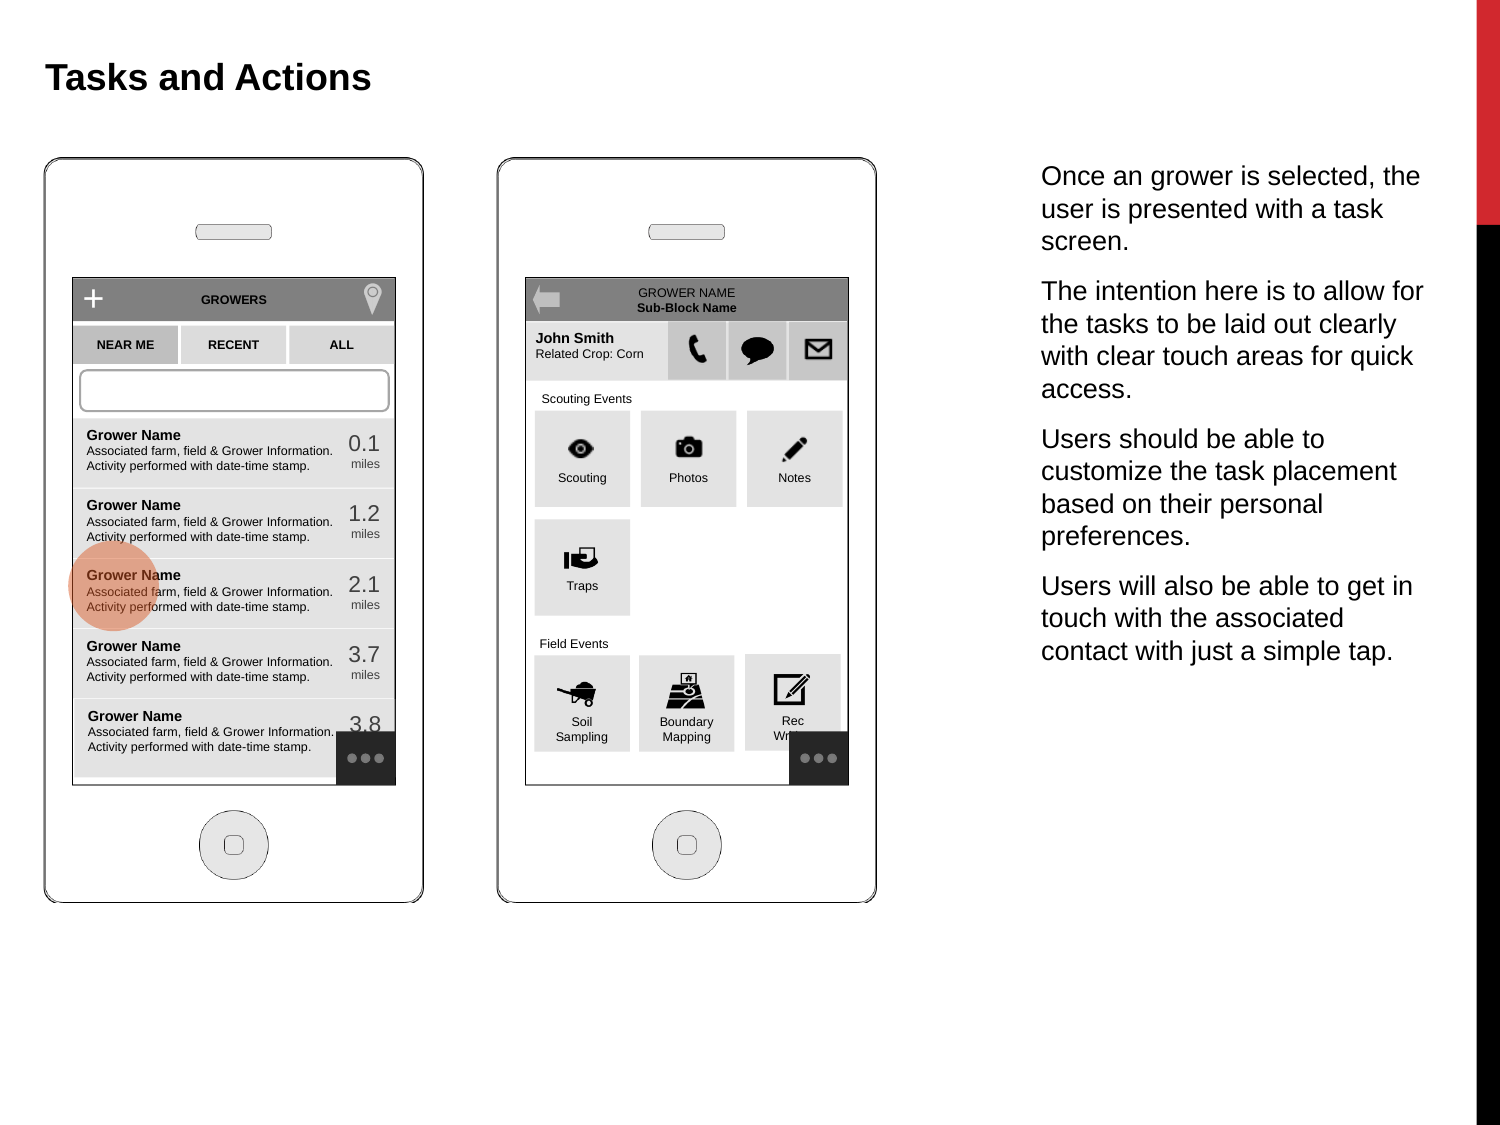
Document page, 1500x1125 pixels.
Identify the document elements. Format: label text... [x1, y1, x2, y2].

text_box Boundary Mapping [639, 655, 735, 752]
text_box [73, 479, 395, 491]
text_box 3.7 miles [320, 632, 395, 690]
text_box [80, 370, 389, 412]
text_box Photos [640, 410, 737, 507]
text_box 2.1 miles [320, 561, 395, 620]
text_box Rec Writing [745, 654, 841, 751]
text_box Once an grower is selected, the user is presented with a task screen. The intention here is to allow for the tasks to be laid out clearly with clear touch areas for quick access. Users should be able to customize the task placement based on their personal preferences. Users will also be able to get in touch with the associated contact with just a simple tap. [1030, 153, 1448, 1097]
text_box Notes [747, 410, 843, 507]
text_box [526, 321, 848, 381]
text_box 3.8 miles [320, 702, 397, 760]
text_box Grower Name Associated farm, field & Grower Information. Activity performed with date-time stamp. [71, 418, 359, 481]
picture [43, 156, 424, 903]
text_box 0.1 miles [320, 421, 395, 479]
text_box + [67, 266, 120, 327]
text_box Field Events [524, 628, 629, 659]
text_box ALL [289, 325, 395, 364]
text_box GROWERS [120, 278, 395, 322]
text_box Scouting [534, 414, 631, 507]
text_box [73, 690, 396, 702]
text_box [68, 540, 395, 632]
text_box 1.2 miles [320, 491, 395, 549]
text_box RECENT [181, 325, 287, 364]
text_box Grower Name Associated farm, field & Grower Information. Activity performed with date-time stamp. [143, 558, 359, 622]
picture [496, 156, 877, 903]
text_box [532, 285, 560, 315]
text_box GROWER NAME Sub-Block Name [526, 278, 848, 322]
text_box Traps [534, 519, 631, 616]
text_box [789, 731, 849, 785]
text_box John Smith Related Crop: Corn [524, 323, 668, 367]
text_box NEAR ME [73, 325, 178, 364]
text_box Grower Name Associated farm, field & Grower Information. Activity performed with date-time stamp. [71, 488, 359, 551]
text_box Tasks and Actions [34, 47, 383, 104]
text_box Scouting Events [526, 383, 649, 414]
text_box [74, 731, 396, 785]
text_box Soil Sampling [534, 655, 630, 752]
text_box Grower Name Associated farm, field & Grower Information. Activity performed with date-time stamp. [73, 699, 360, 762]
text_box Grower Name Associated farm, field & Grower Information. Activity performed with date-time stamp. [71, 629, 359, 692]
